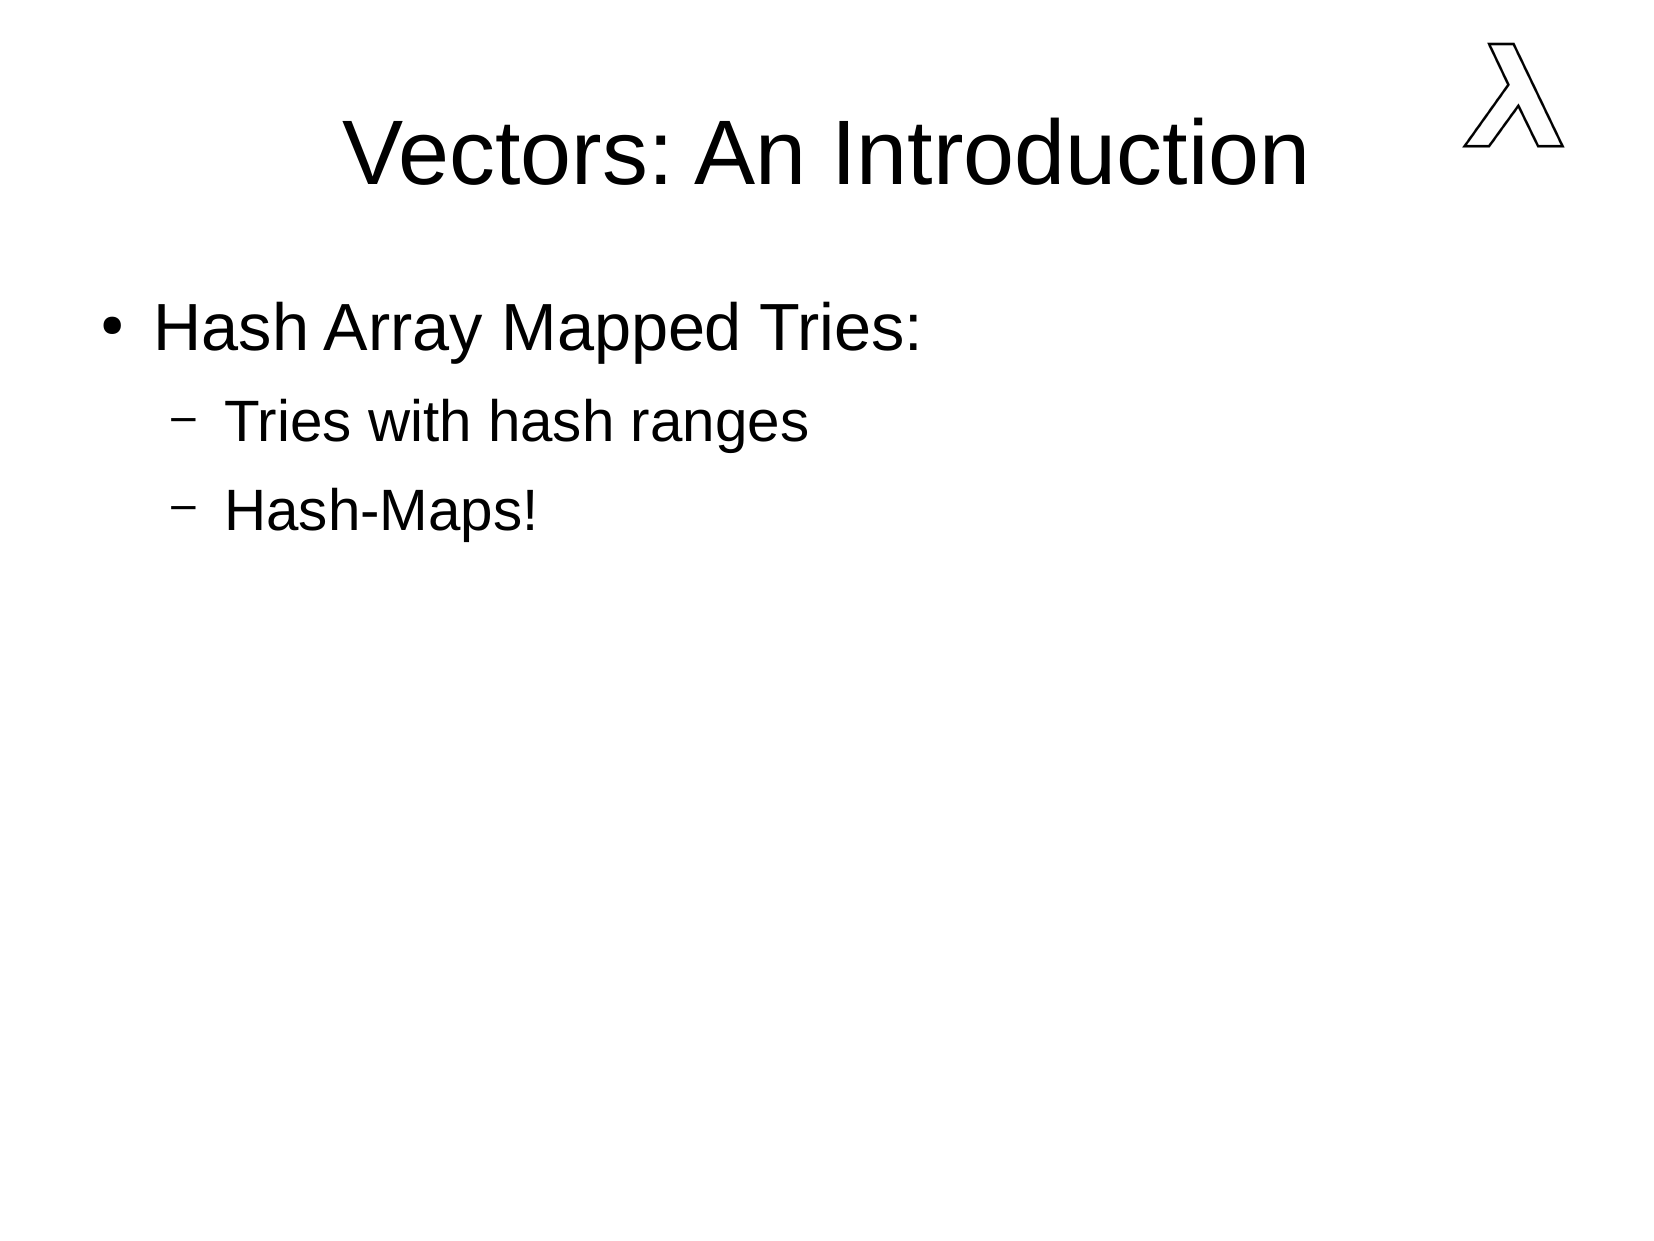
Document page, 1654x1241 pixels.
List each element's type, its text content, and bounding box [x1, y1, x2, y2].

list Hash Array Mapped Tries: Tries with hash ranges Hash-Maps! [82, 290, 1571, 1010]
picture [1440, 40, 1587, 151]
title Vectors: An Introduction [82, 49, 1571, 257]
